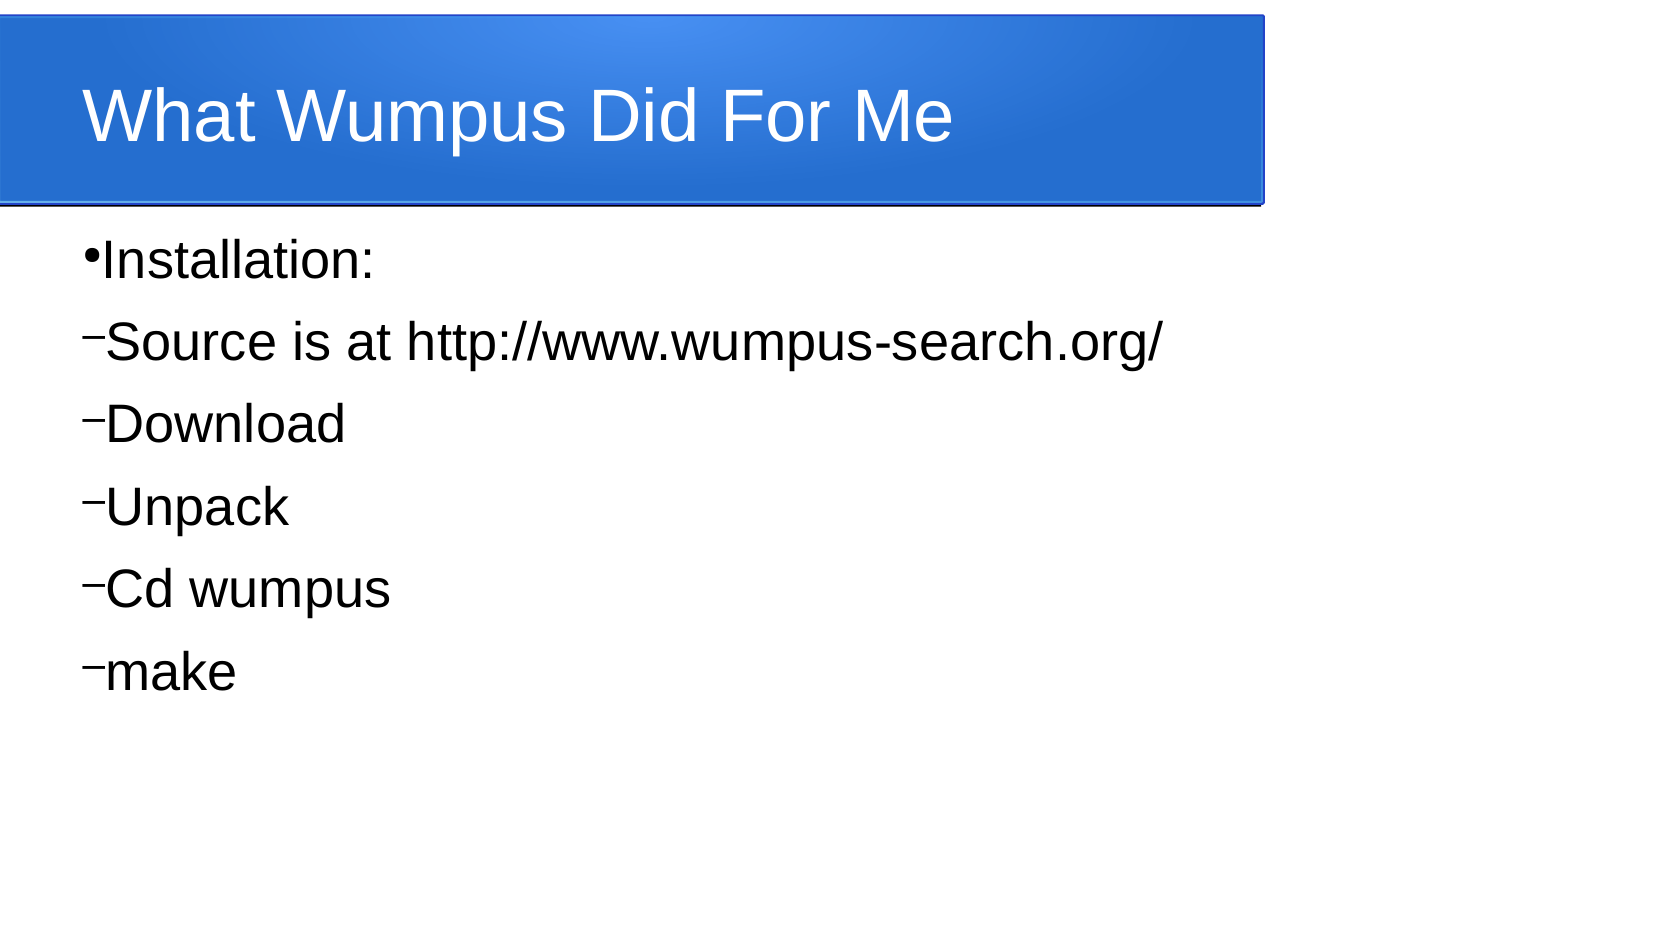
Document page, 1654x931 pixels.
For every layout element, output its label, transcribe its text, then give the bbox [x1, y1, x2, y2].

list Installation: Source is at http://www.wumpus-search.org/ Download Unpack Cd wumpus make [82, 224, 1571, 764]
title What Wumpus Did For Me [82, 35, 1235, 189]
